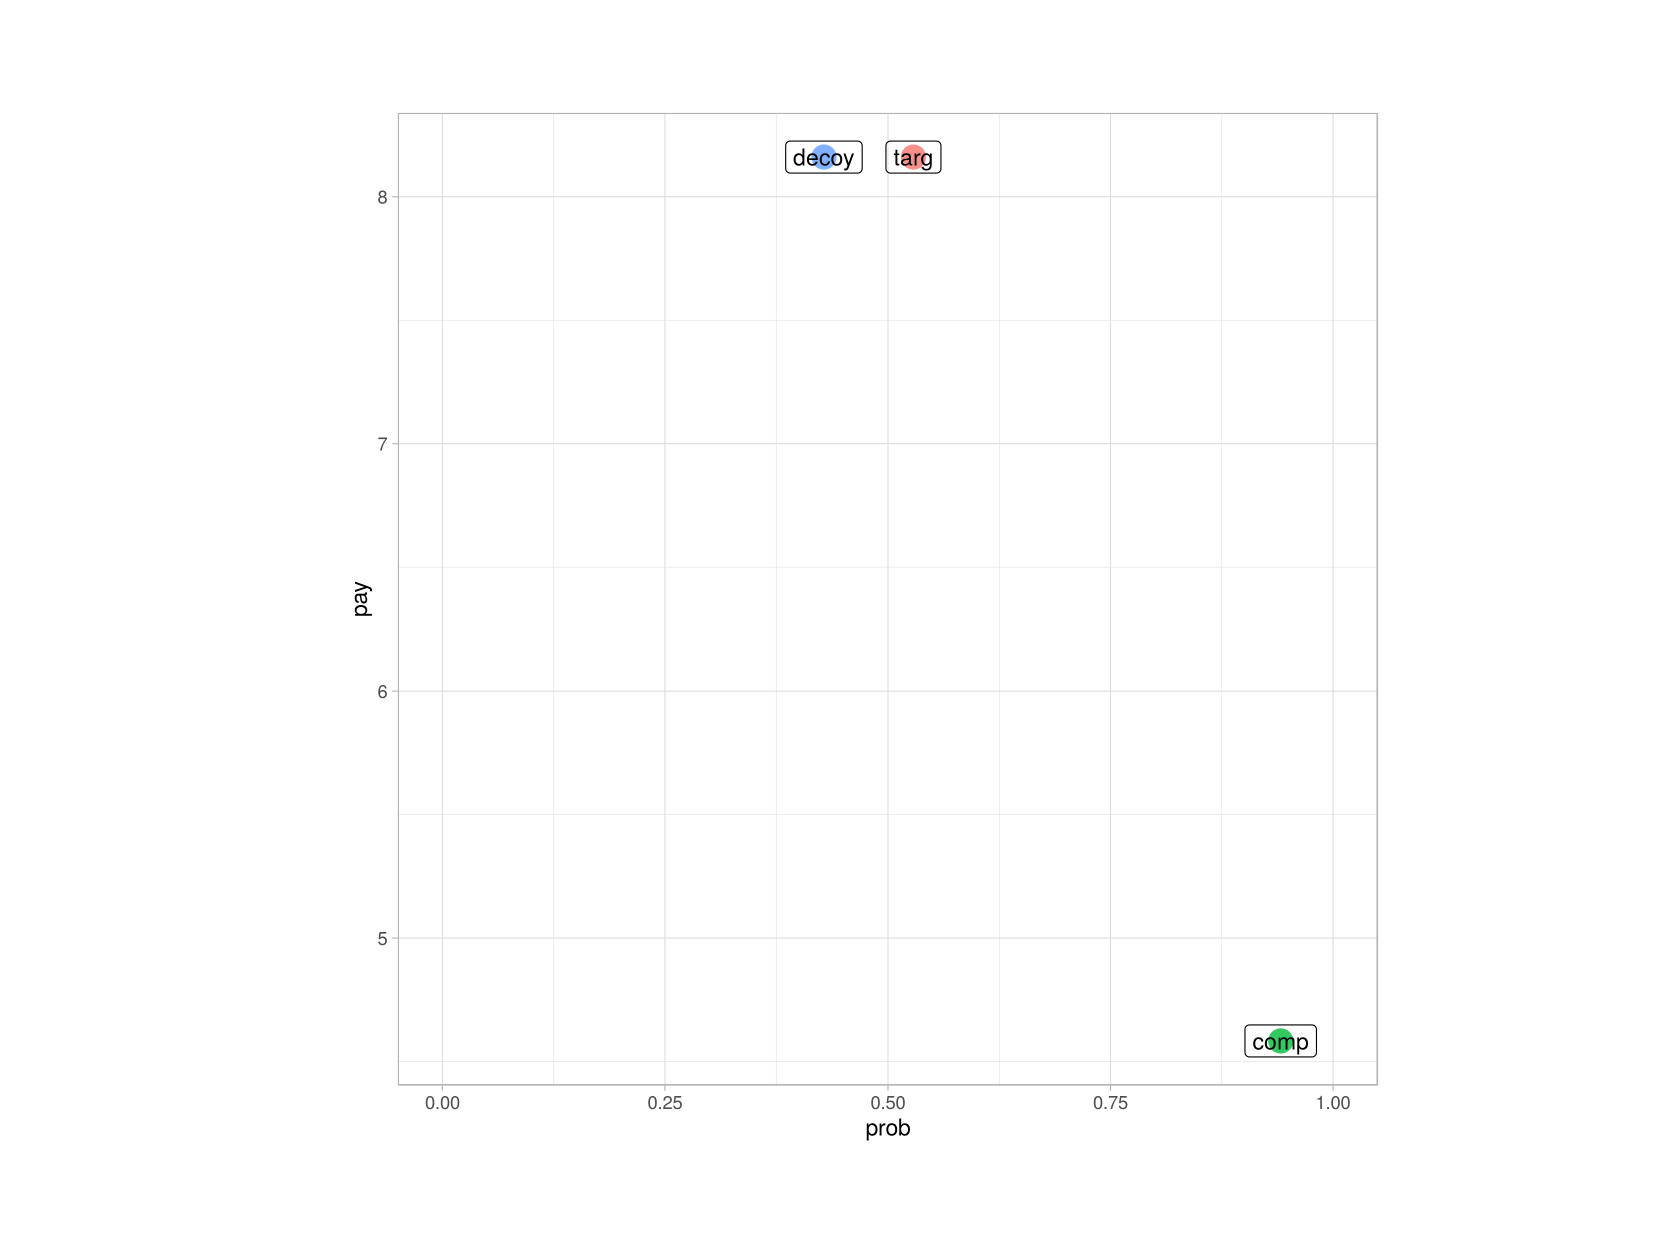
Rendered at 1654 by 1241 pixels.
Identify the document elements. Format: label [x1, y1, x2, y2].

picture [338, 101, 1389, 1152]
